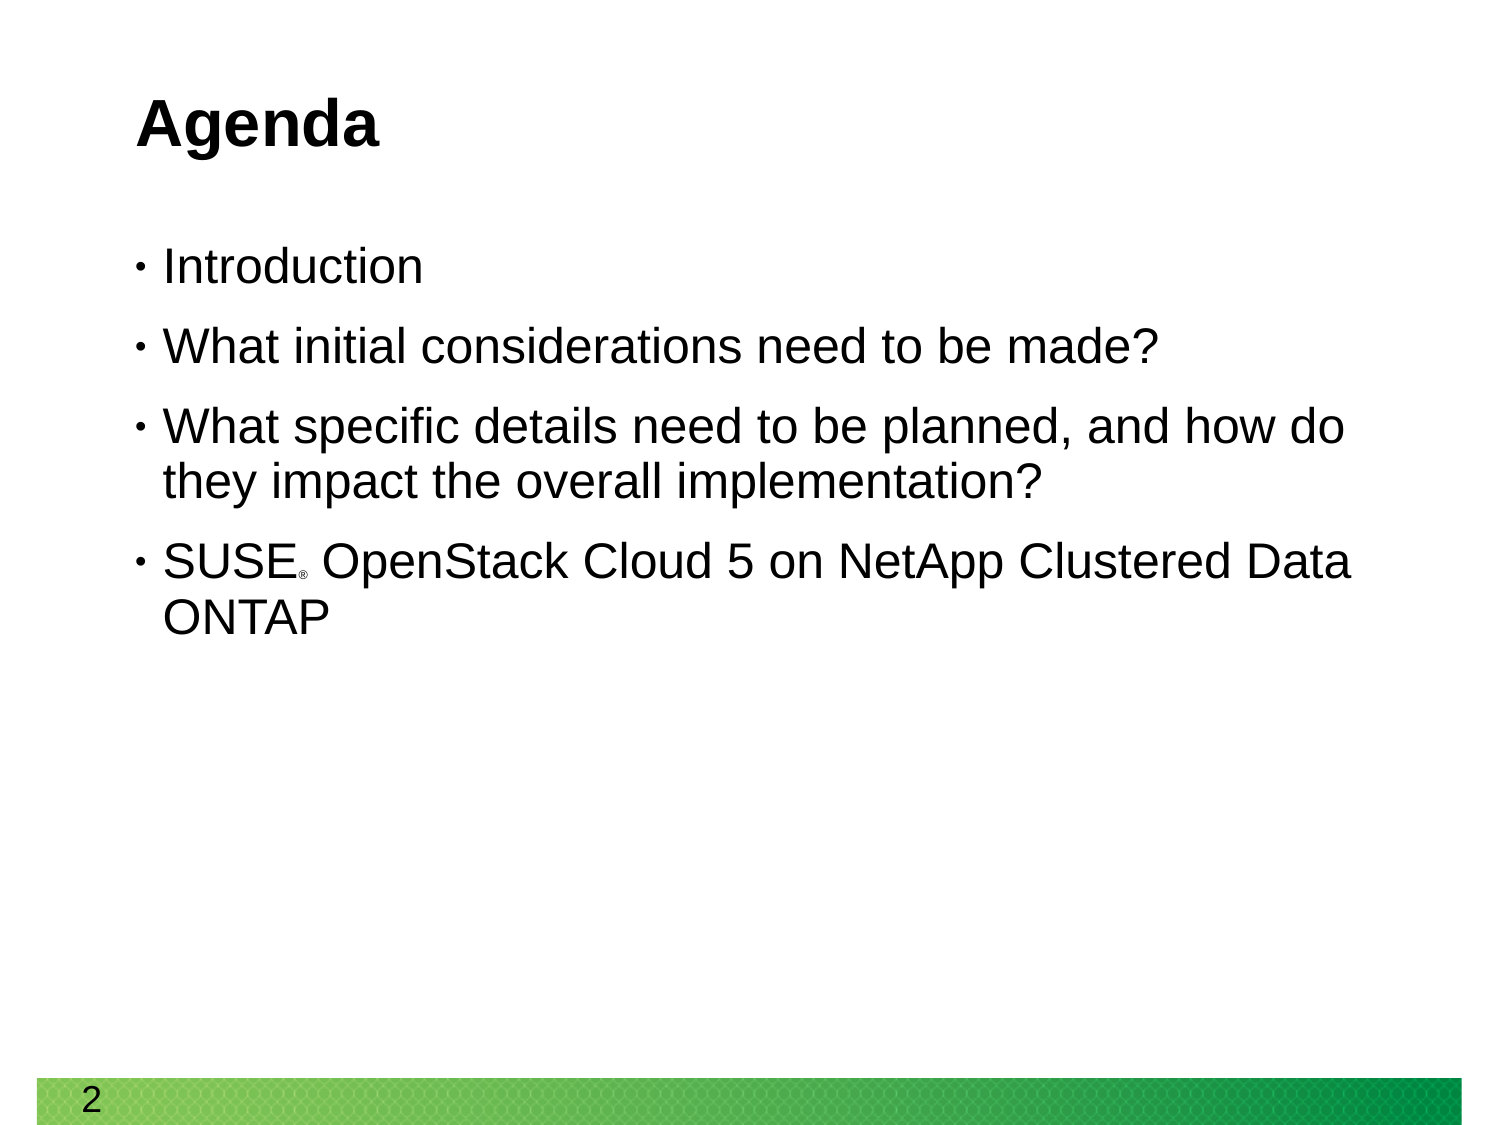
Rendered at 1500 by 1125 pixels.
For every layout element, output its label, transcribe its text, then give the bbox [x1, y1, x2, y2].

picture [36, 1078, 1462, 1125]
list Introduction What initial considerations need to be made? What specific details need to be planned, and how do they impact the overall implementation? SUSE® OpenStack Cloud 5 on NetApp Clustered Data ONTAP [135, 238, 1372, 982]
title Agenda [135, 41, 1372, 204]
